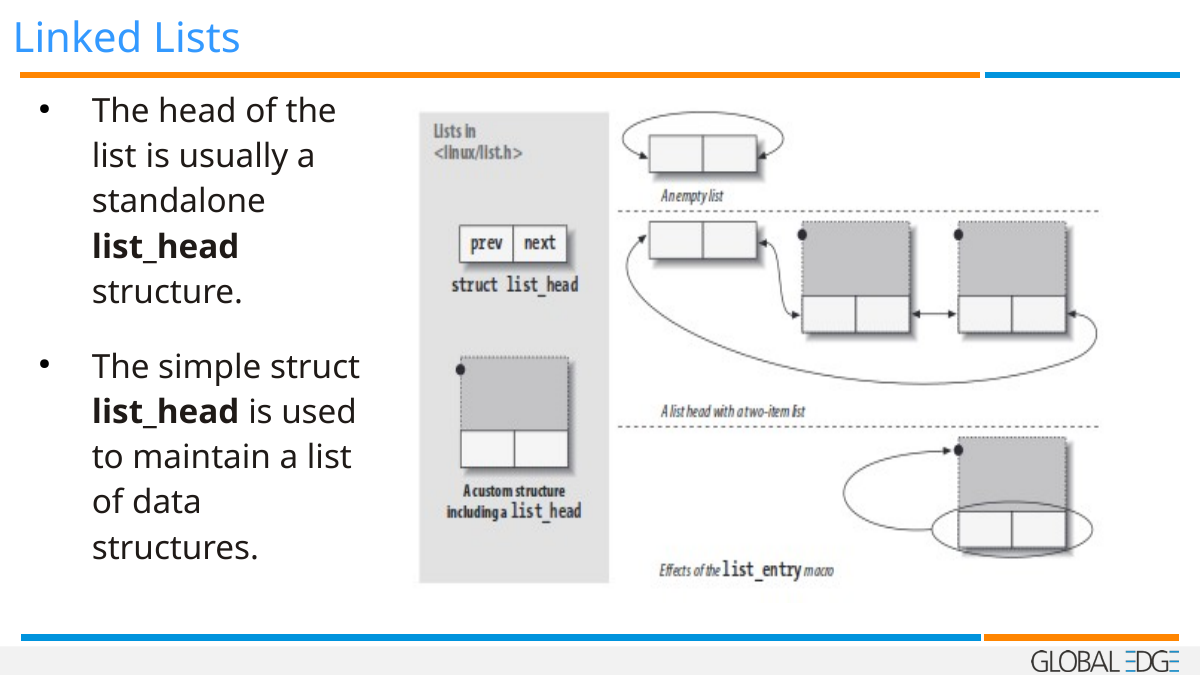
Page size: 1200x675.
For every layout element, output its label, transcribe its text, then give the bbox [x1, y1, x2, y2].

picture [1031, 650, 1179, 672]
title Linked Lists [12, 9, 1088, 63]
list The head of the list is usually a standalone list_head structure. The simple struct list_head is used to maintain a list of data structures. [21, 86, 378, 627]
picture [401, 94, 1142, 603]
